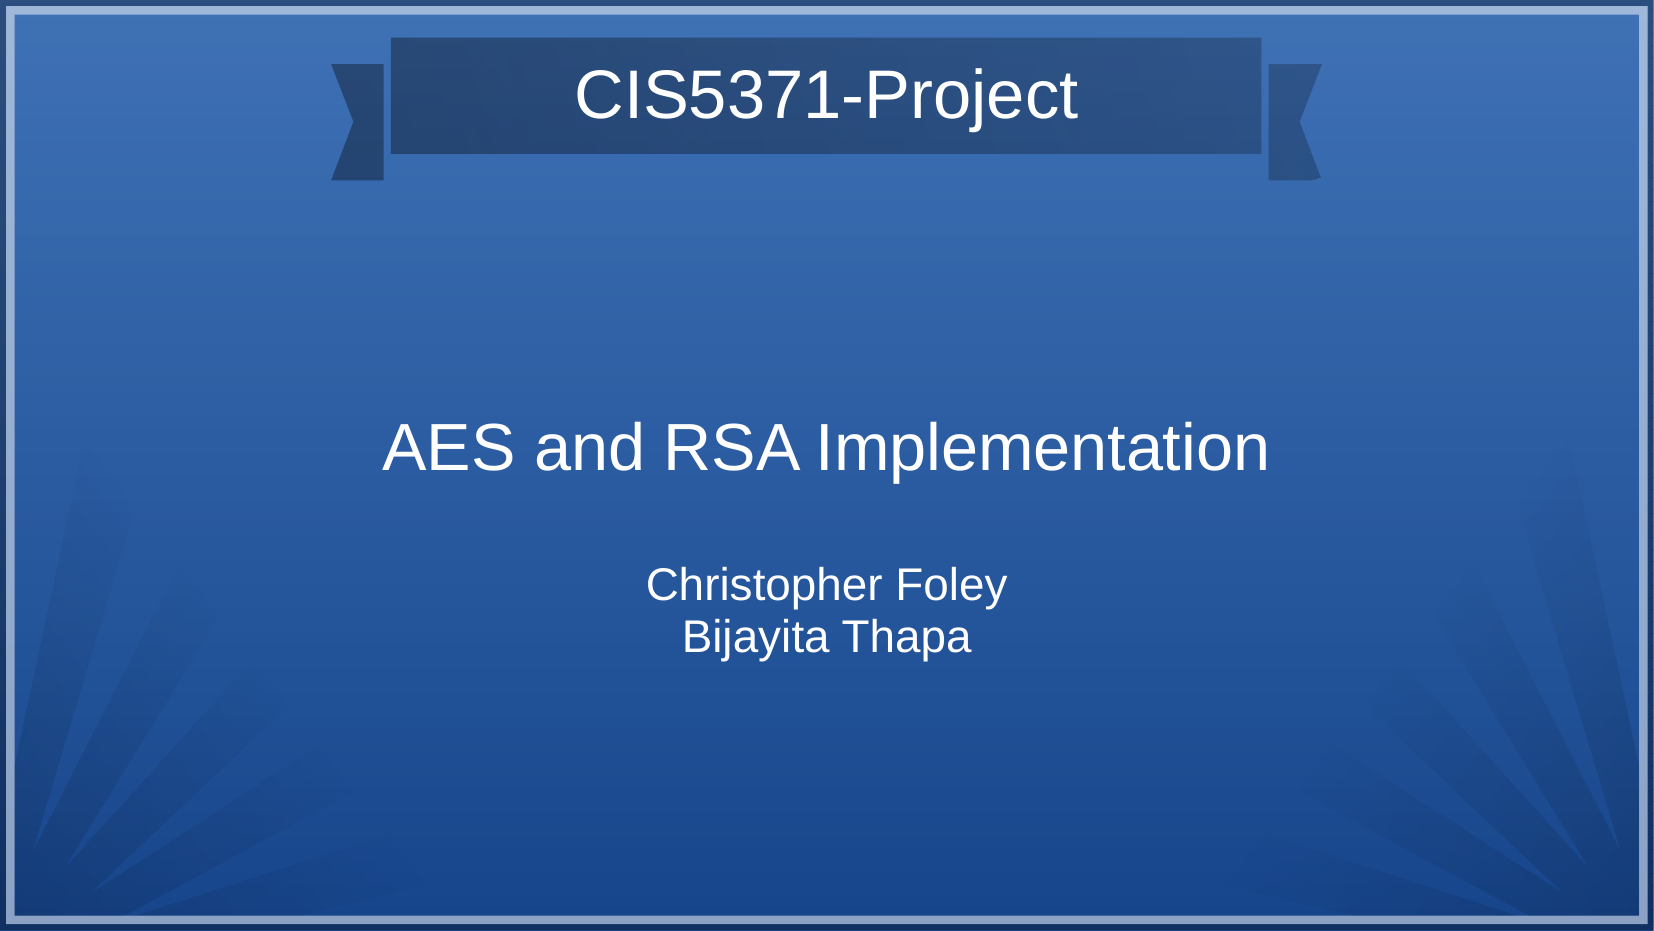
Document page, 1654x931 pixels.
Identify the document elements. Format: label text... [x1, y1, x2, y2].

title CIS5371-Project [389, 35, 1264, 154]
subtitle AES and RSA Implementation Christopher Foley Bijayita Thapa [82, 224, 1571, 848]
